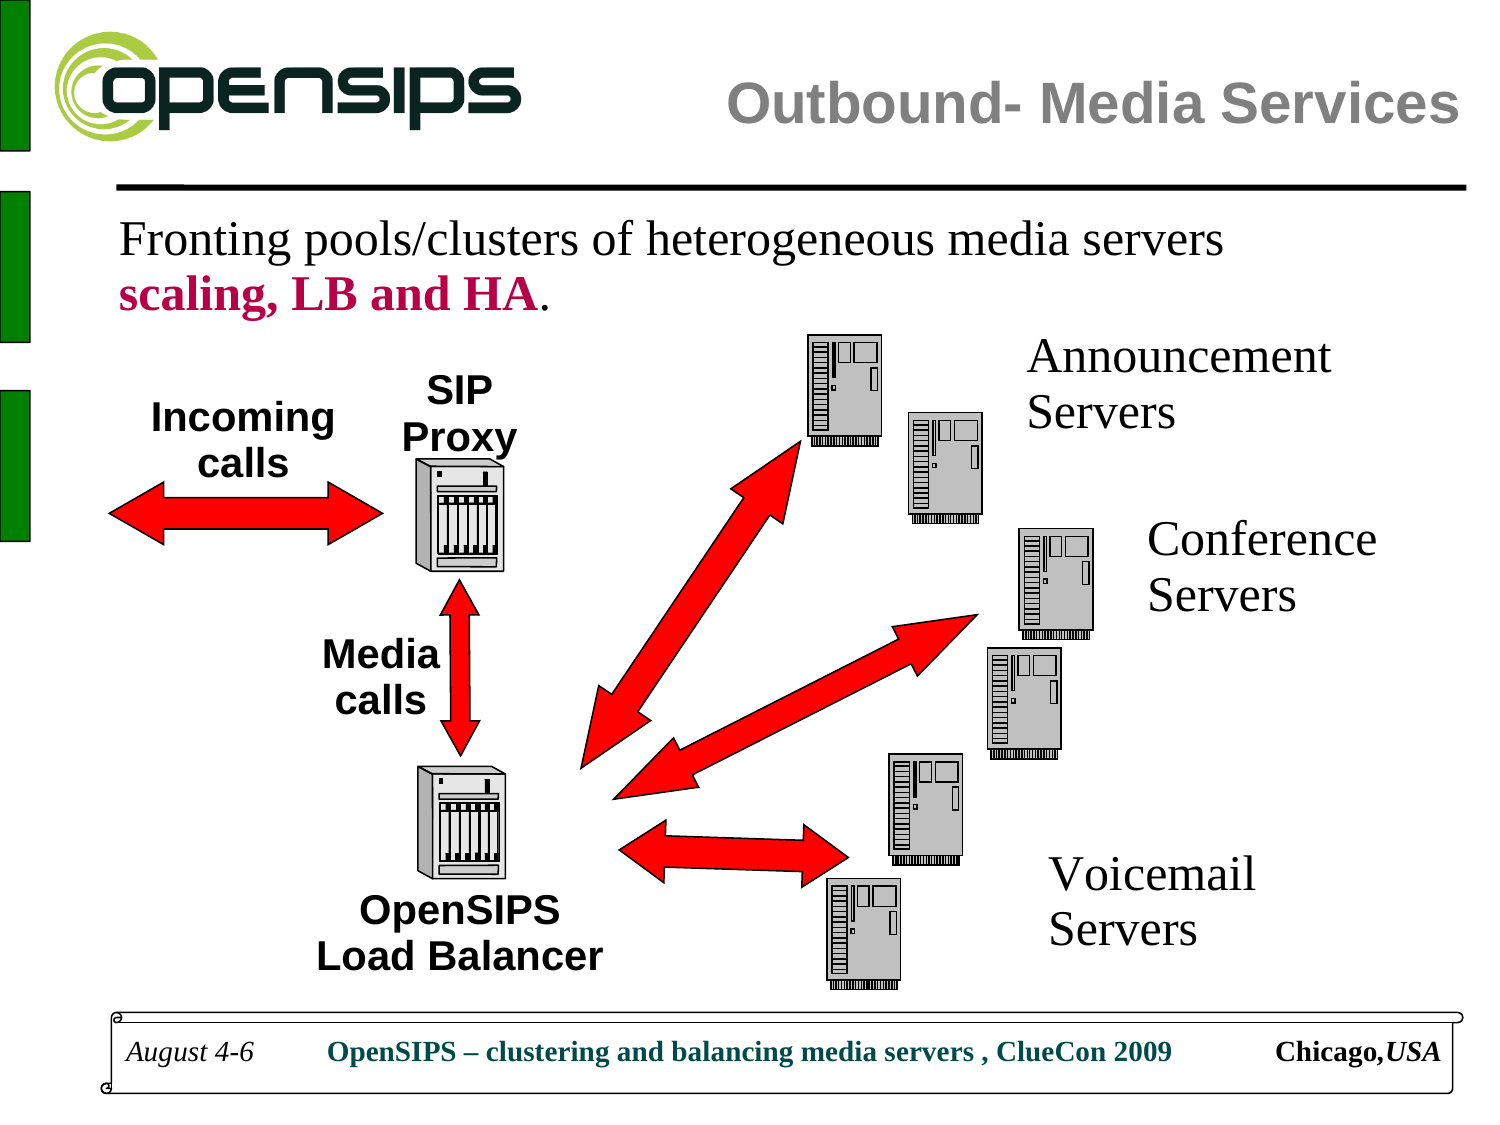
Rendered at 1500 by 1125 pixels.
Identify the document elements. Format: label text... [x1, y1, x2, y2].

text_box [109, 495, 383, 545]
text_box [889, 753, 963, 865]
text_box Fronting pools/clusters of heterogeneous media servers scaling, LB and HA. [104, 203, 1240, 329]
text_box Conference Servers [1132, 503, 1474, 631]
picture [51, 27, 532, 148]
text_box [908, 412, 982, 524]
text_box [416, 468, 504, 572]
text_box [619, 820, 849, 888]
text_box [440, 579, 480, 756]
text_box [581, 441, 801, 769]
text_box [613, 614, 978, 800]
text_box Voicemail Servers [1033, 838, 1375, 965]
text_box [1019, 528, 1093, 640]
text_box [417, 766, 506, 878]
text_box OpenSIPS Load Balancer [301, 878, 619, 988]
text_box Media calls [307, 622, 456, 741]
text_box [987, 647, 1061, 759]
text_box [807, 334, 882, 446]
text_box SIP Proxy [386, 359, 533, 468]
title Outbound- Media Services [717, 44, 1462, 180]
text_box [826, 878, 901, 990]
text_box Announcement Servers [1011, 320, 1353, 447]
text_box Incoming calls [136, 385, 351, 504]
